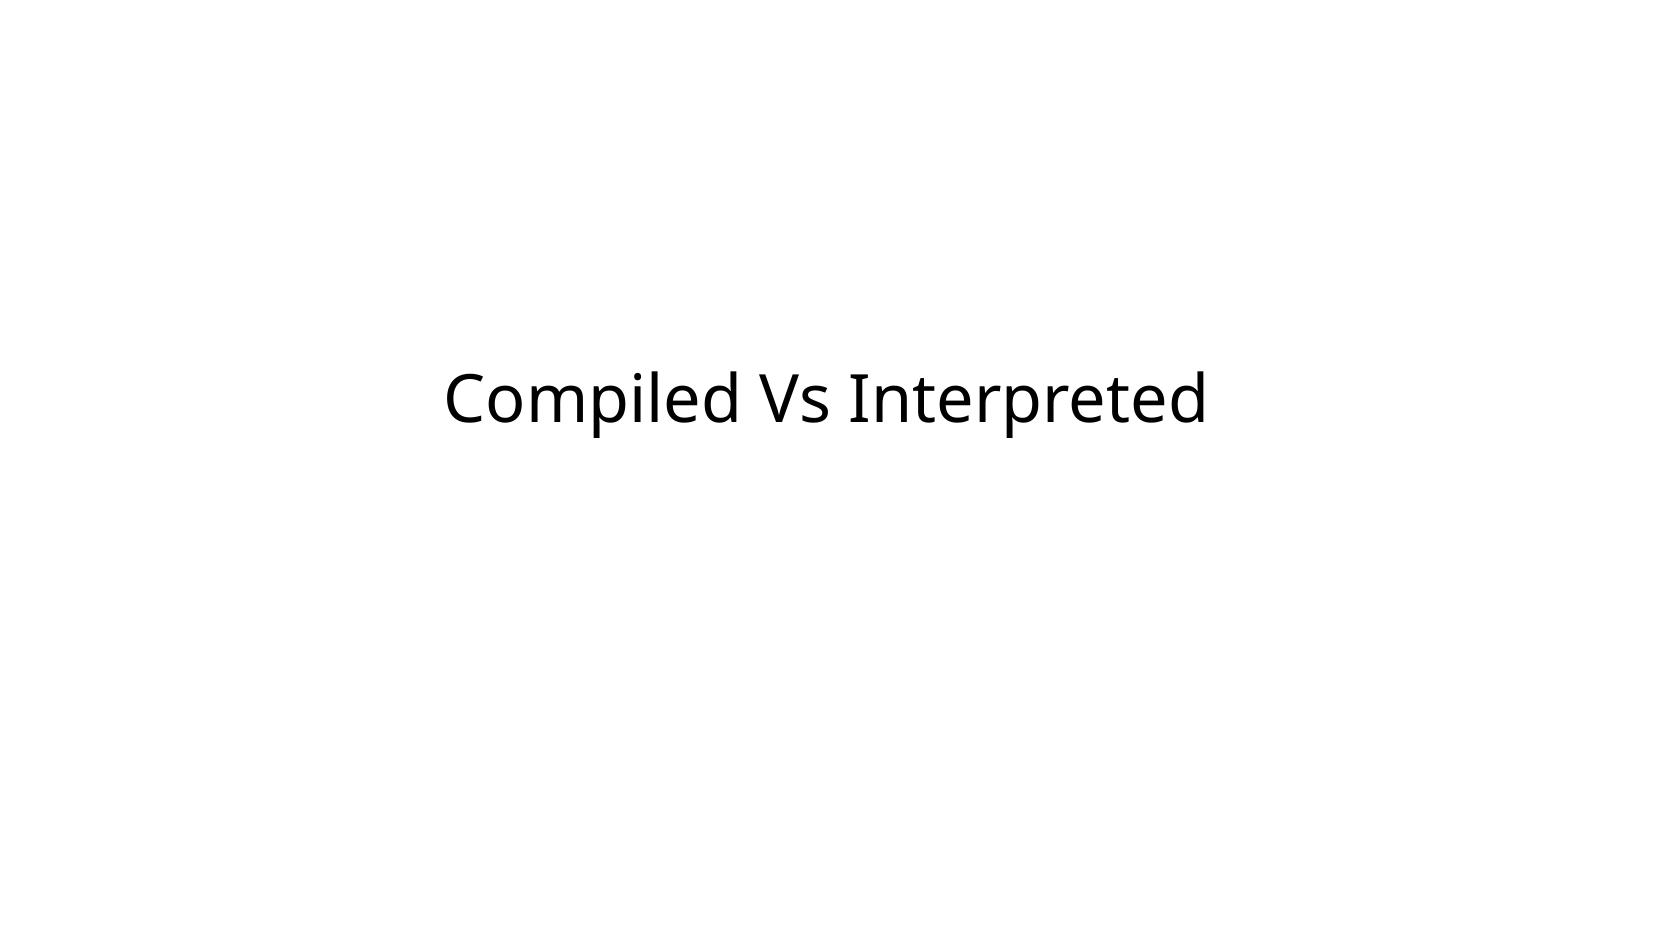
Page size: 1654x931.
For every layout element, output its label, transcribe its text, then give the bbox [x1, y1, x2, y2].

subtitle Compiled Vs Interpreted [82, 37, 1571, 757]
